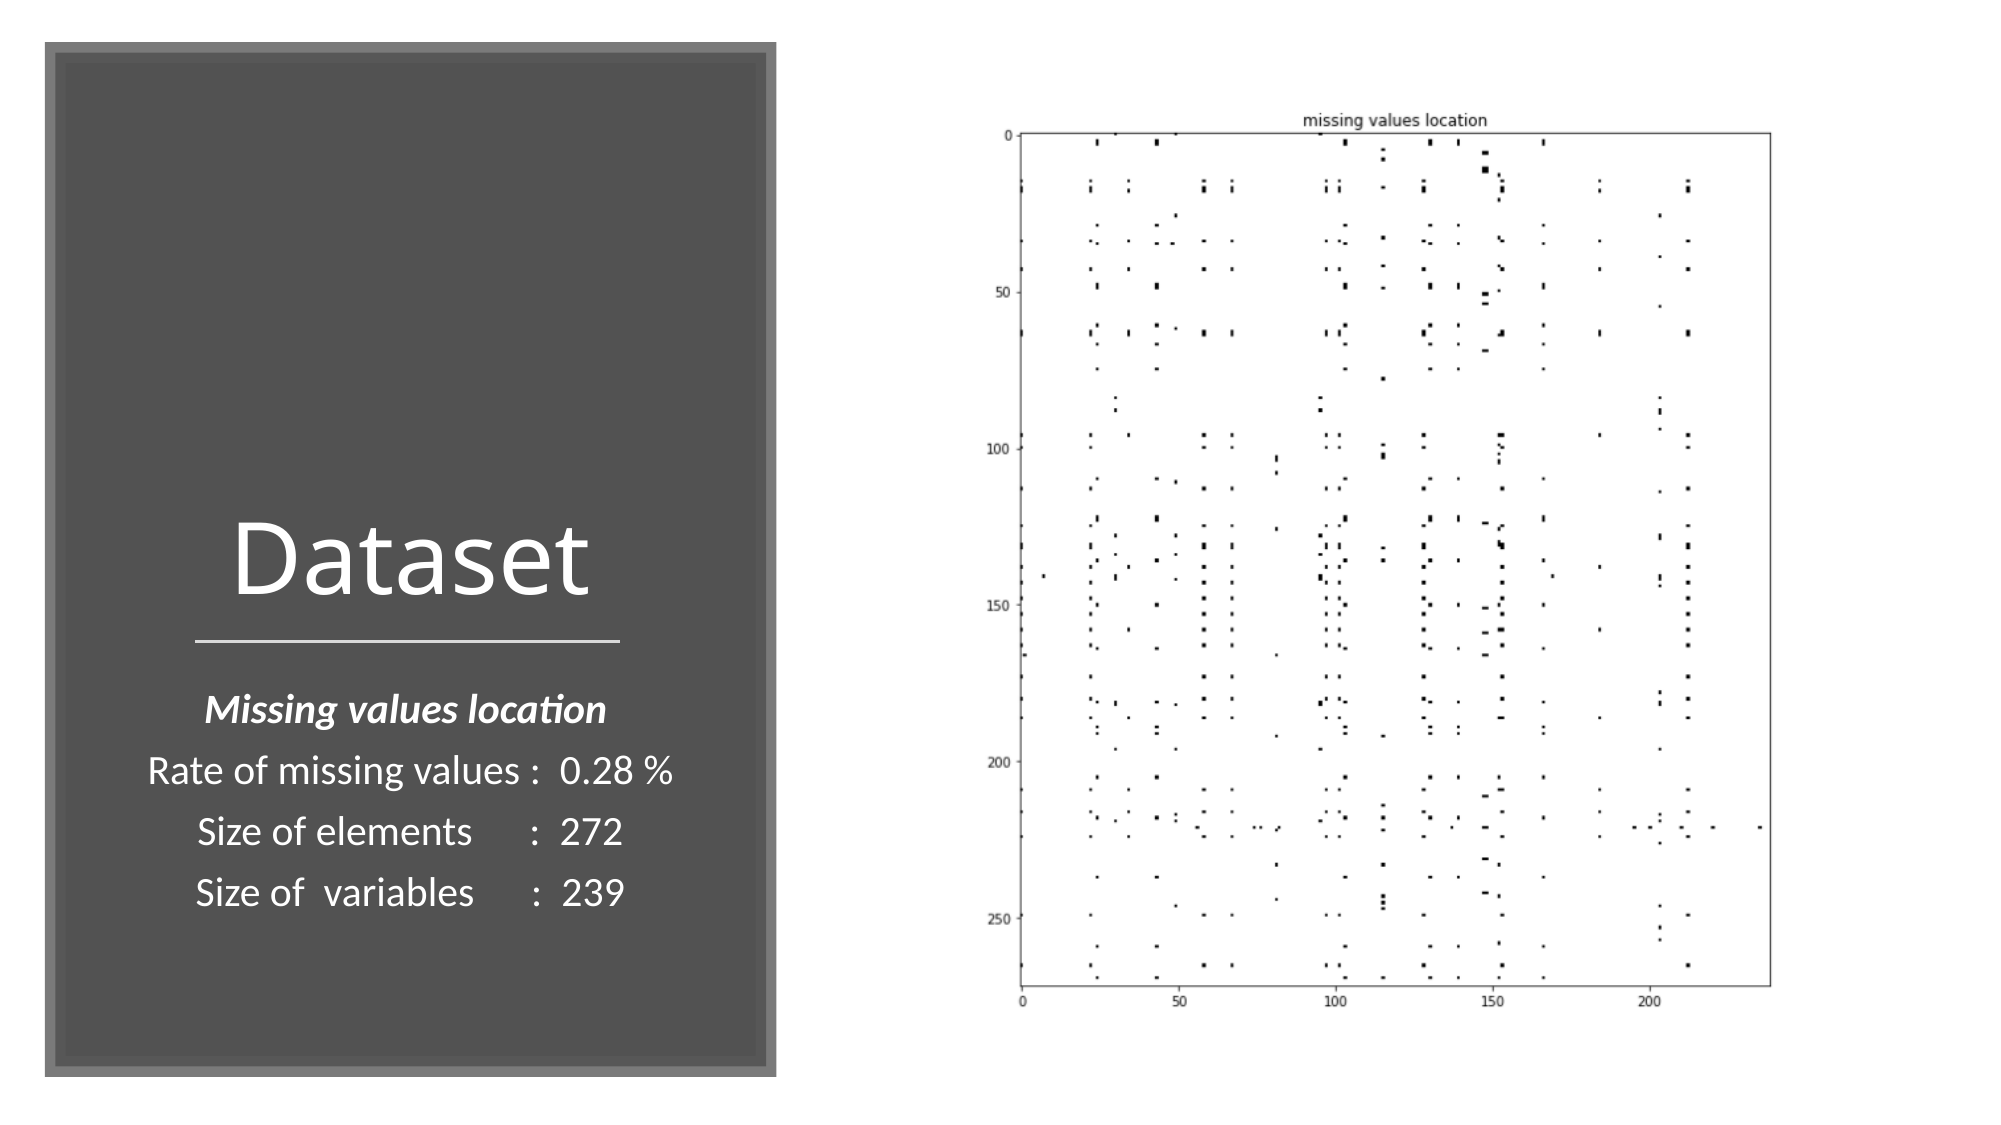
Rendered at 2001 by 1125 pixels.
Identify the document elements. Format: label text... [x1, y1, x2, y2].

subtitle Missing values location Rate of missing values : 0.28 % Size of elements : 272 Size of variables : 239 [110, 684, 711, 935]
picture [981, 104, 1791, 1021]
text_box [55, 53, 766, 1066]
title Dataset [110, 149, 711, 624]
